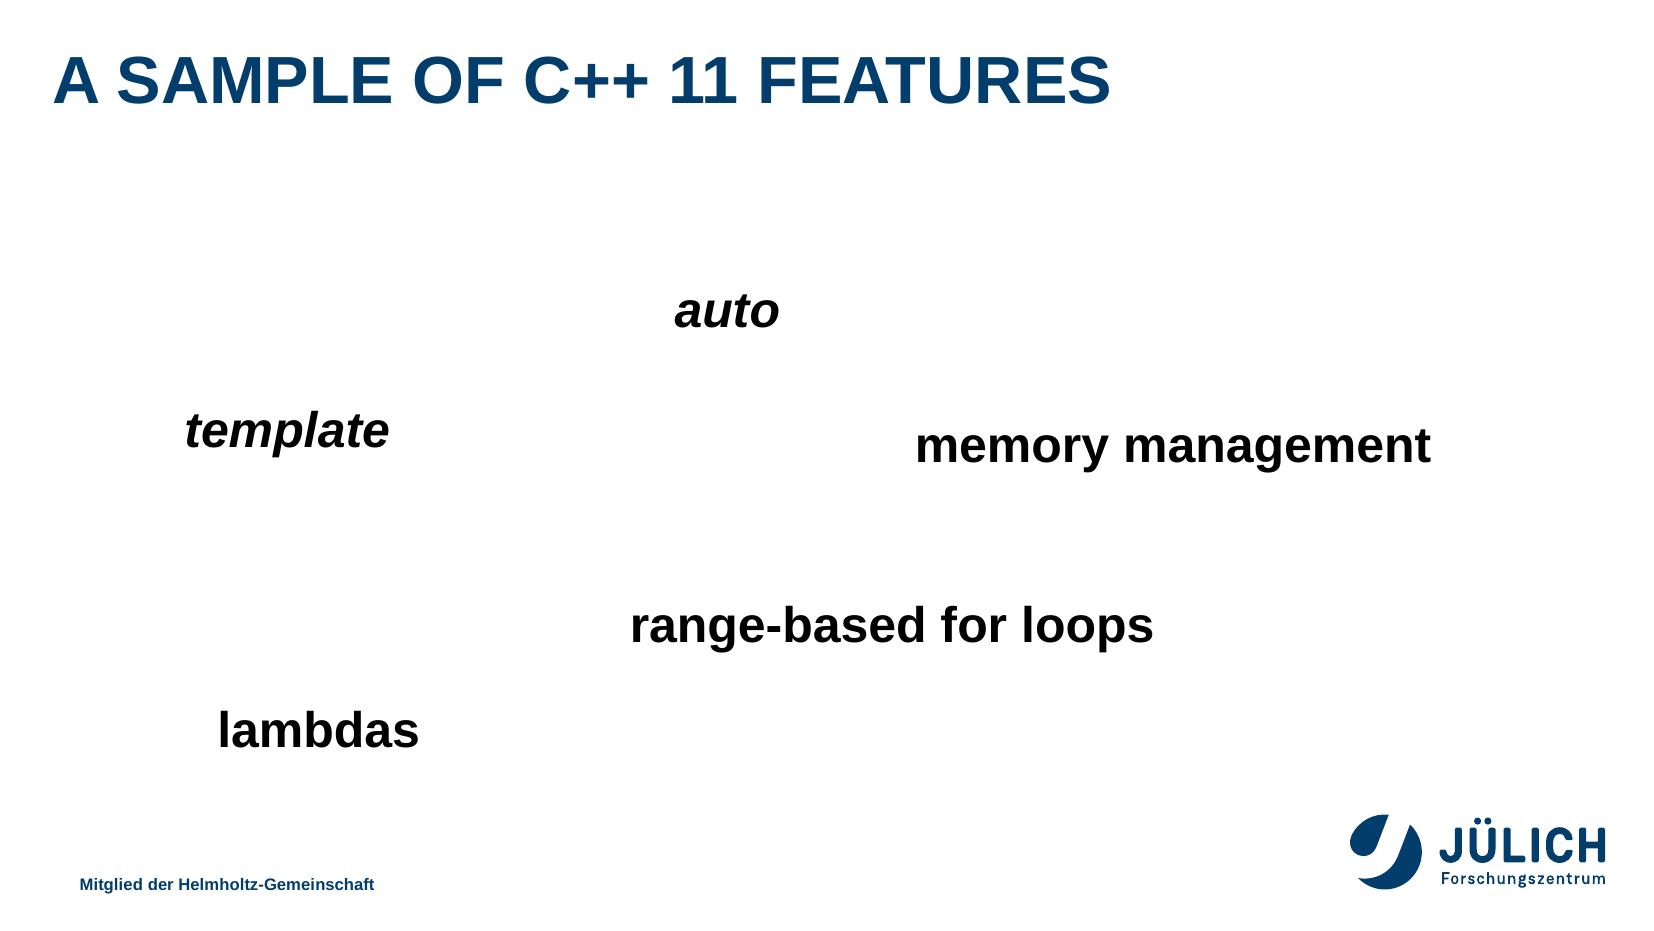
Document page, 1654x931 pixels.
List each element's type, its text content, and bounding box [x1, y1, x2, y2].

text_box auto [659, 270, 796, 346]
text_box memory management [900, 405, 1447, 481]
text_box template [169, 390, 406, 465]
text_box lambdas [202, 690, 436, 766]
title A Sample of C++ 11 Features [52, 43, 1606, 194]
text_box range-based for loops [615, 585, 1170, 661]
